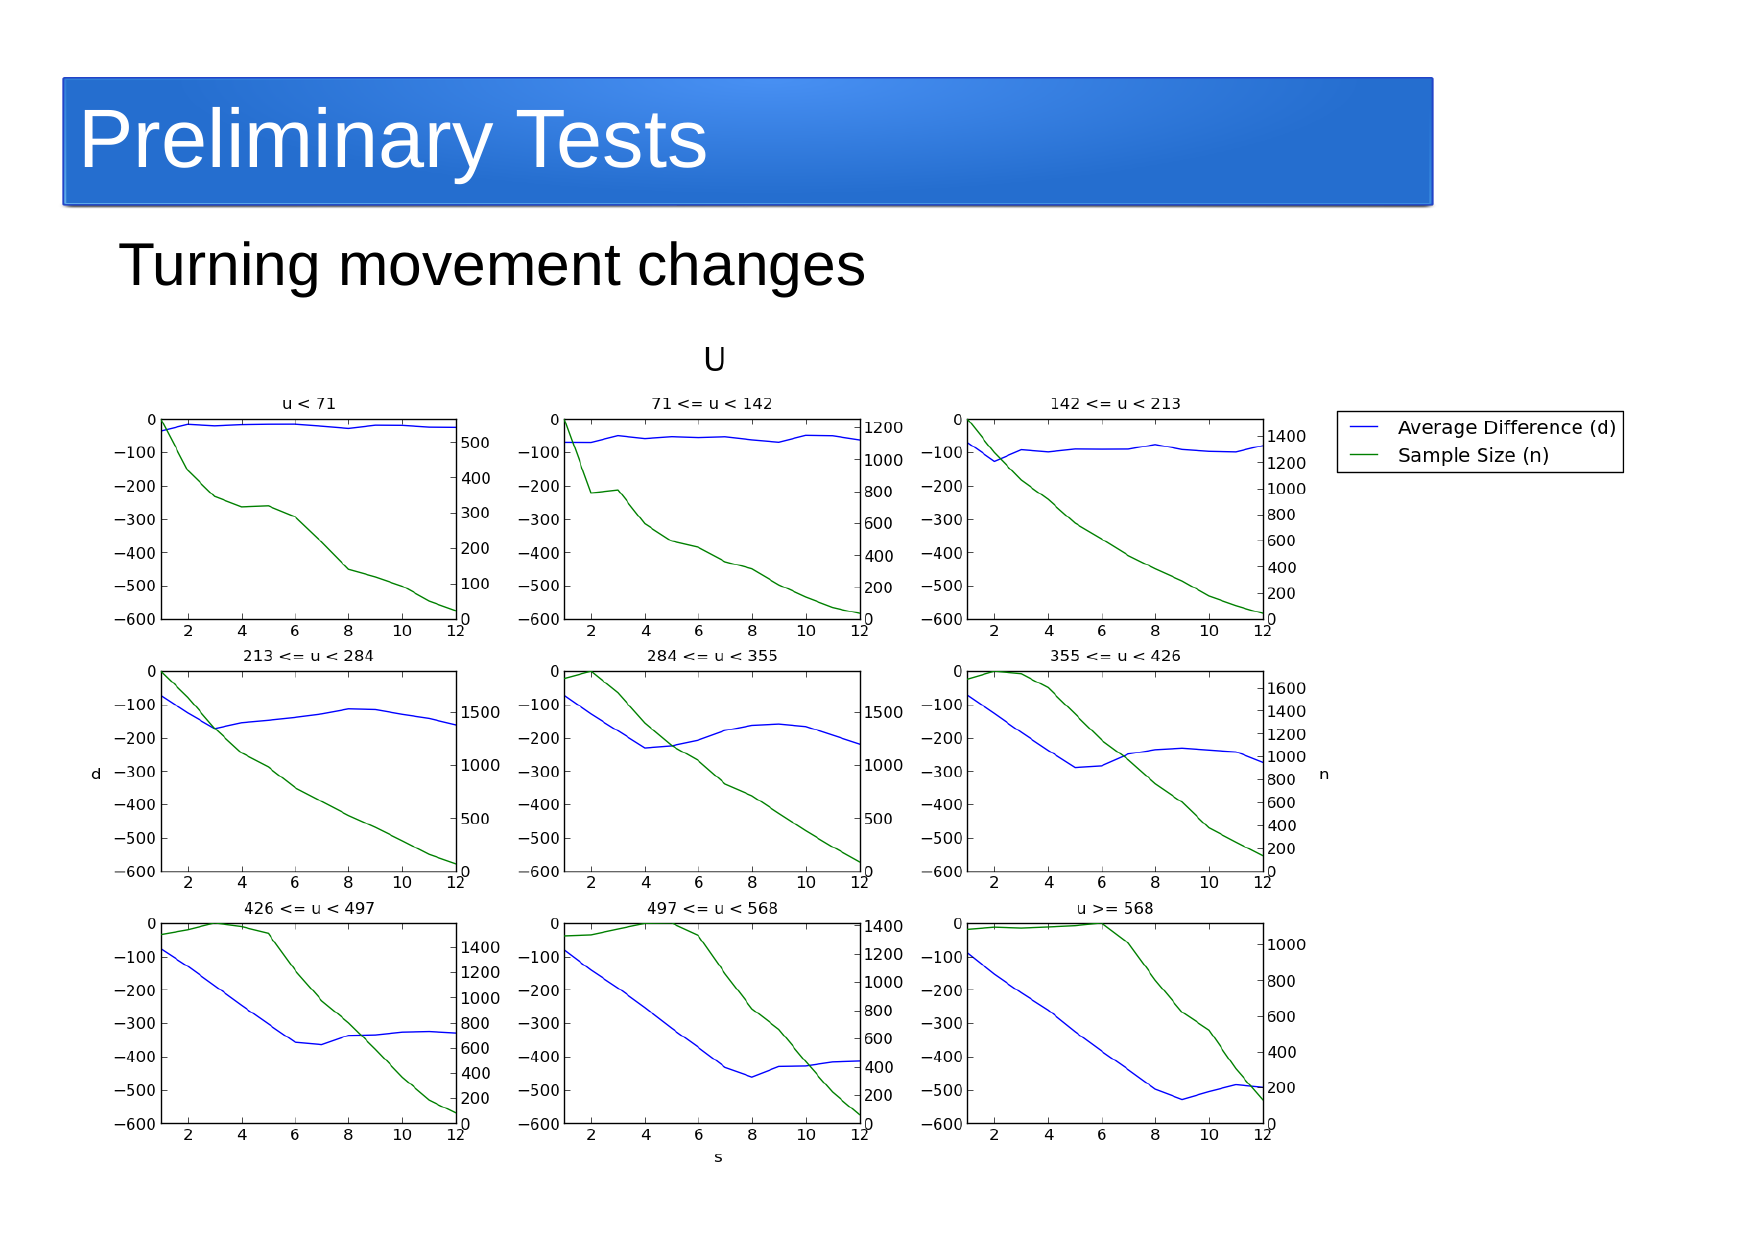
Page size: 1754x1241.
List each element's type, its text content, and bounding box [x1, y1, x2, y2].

picture [58, 328, 1696, 1179]
picture [58, 77, 1439, 209]
title Preliminary Tests [78, 80, 1429, 198]
text_box Turning movement changes [103, 223, 931, 306]
